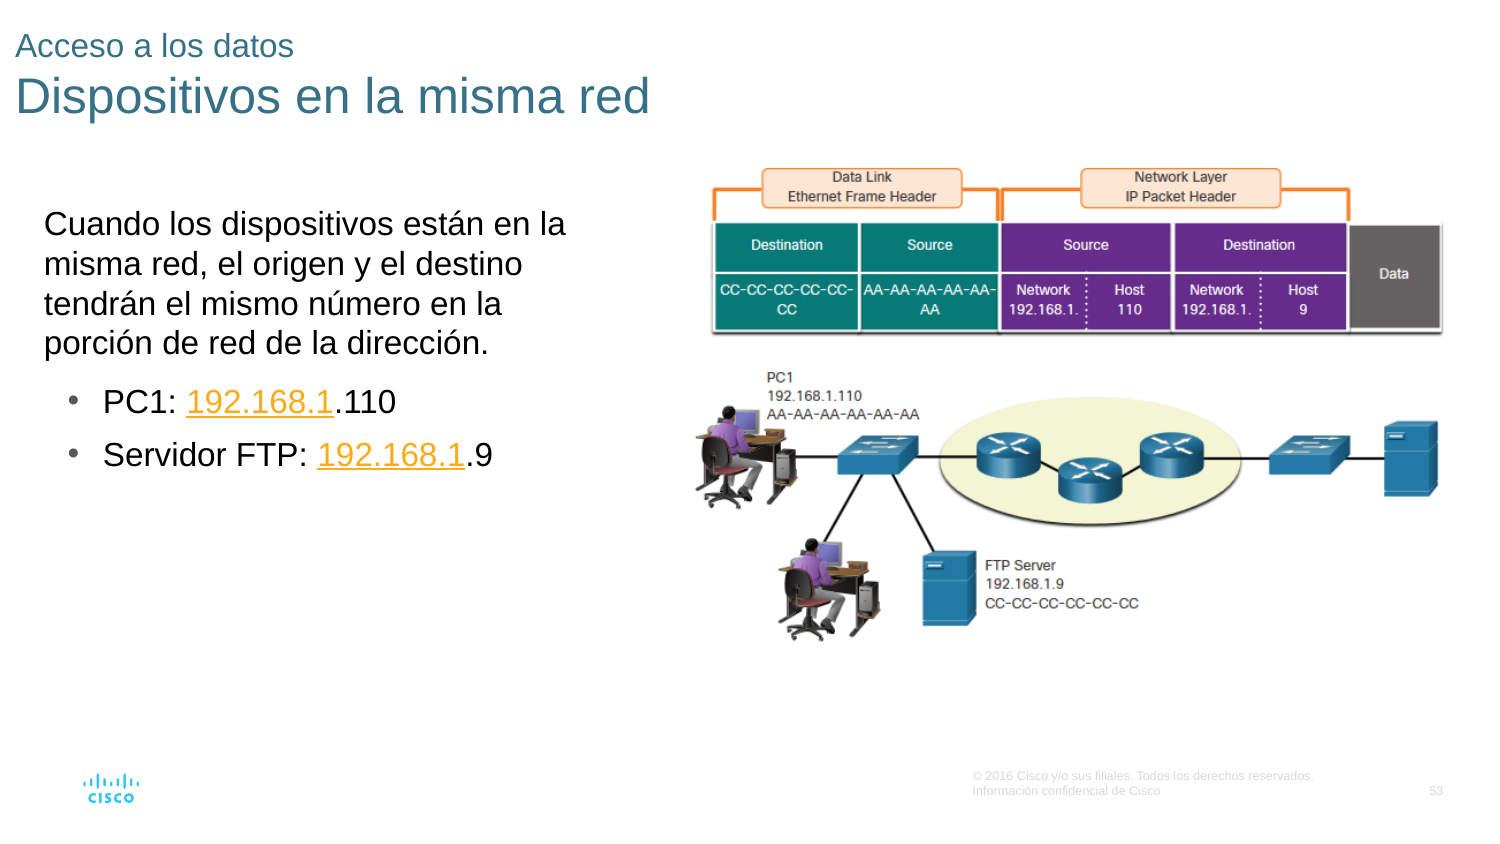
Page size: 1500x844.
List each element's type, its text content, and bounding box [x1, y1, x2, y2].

list Cuando los dispositivos están en la misma red, el origen y el destino tendrán el mismo número en la porción de red de la dirección. PC1: 192.168.1.110 Servidor FTP: 192.168.1.9 [29, 194, 651, 758]
title Acceso a los datos Dispositivos en la misma red [0, 6, 1500, 142]
picture [690, 160, 1452, 650]
